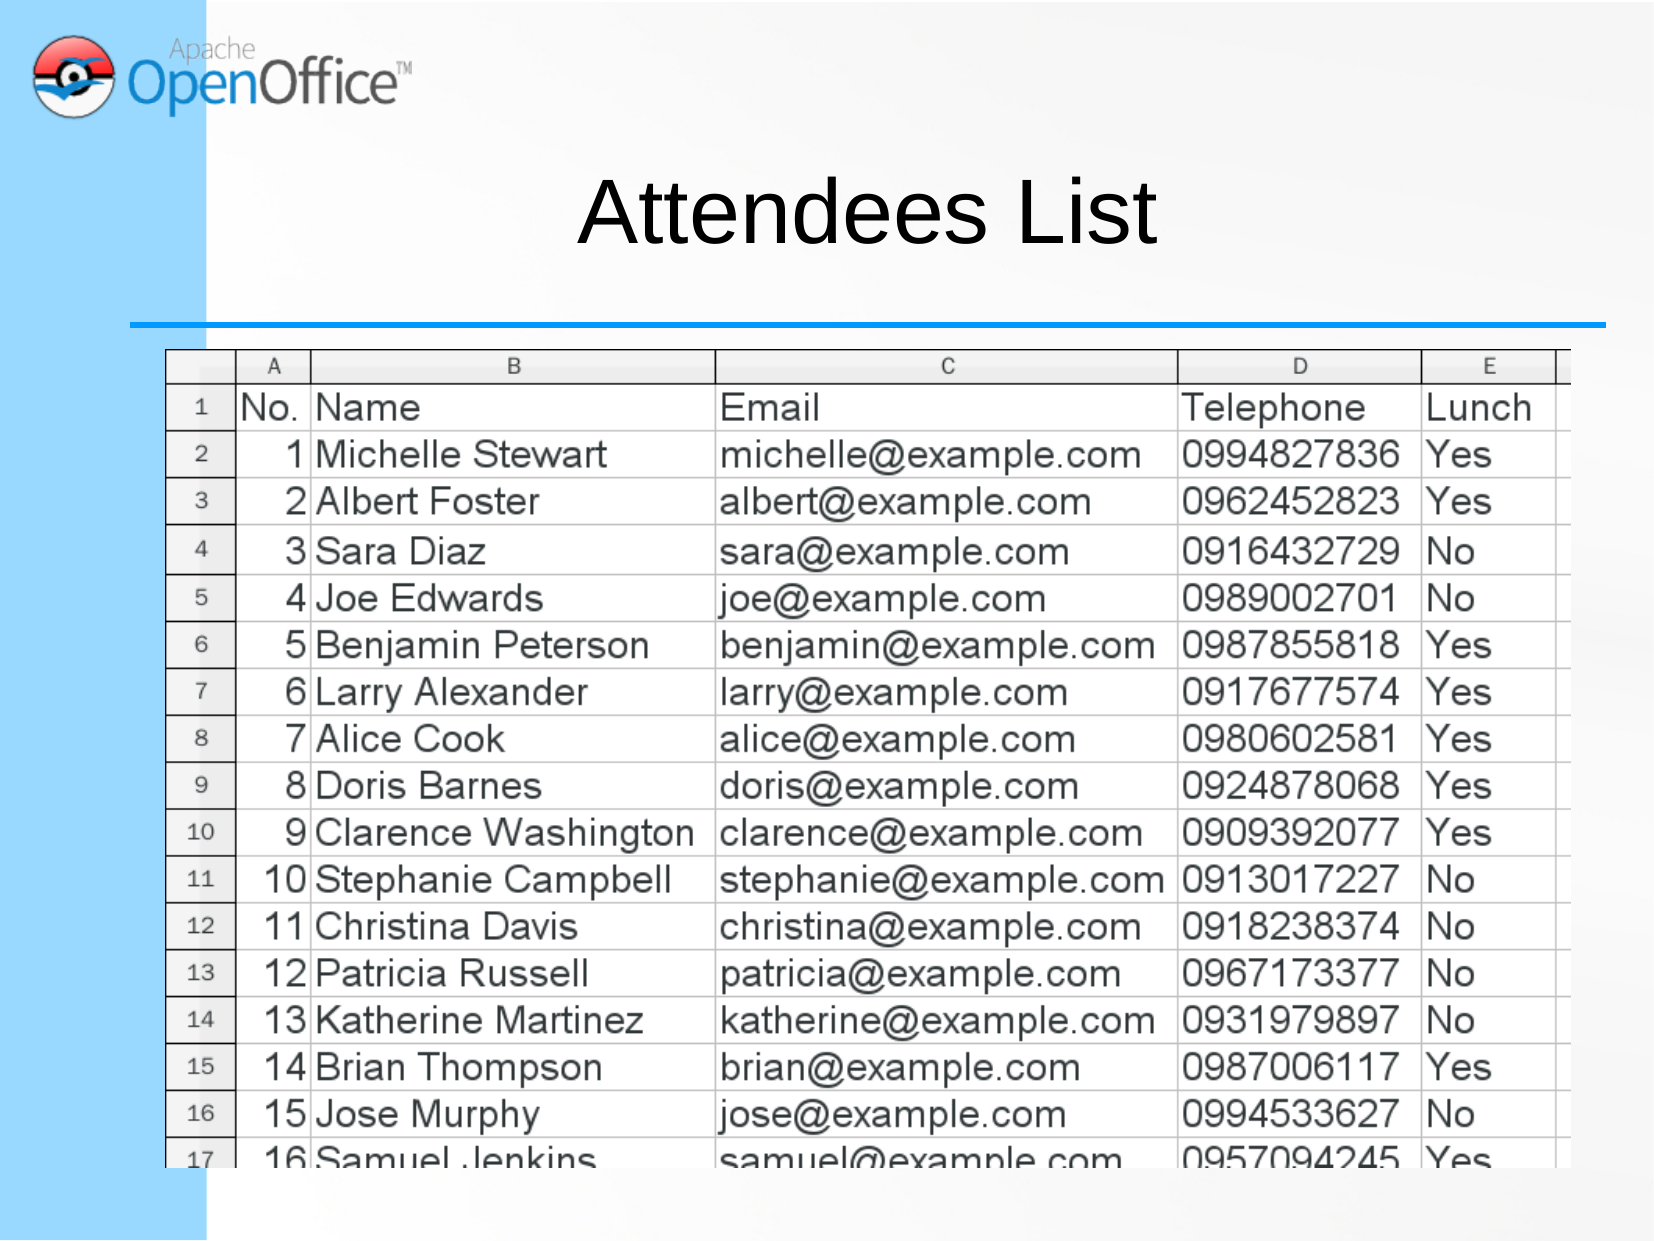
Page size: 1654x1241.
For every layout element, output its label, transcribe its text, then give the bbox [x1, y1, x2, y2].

picture [31, 2, 1654, 1241]
title Attendees List [165, 108, 1571, 316]
